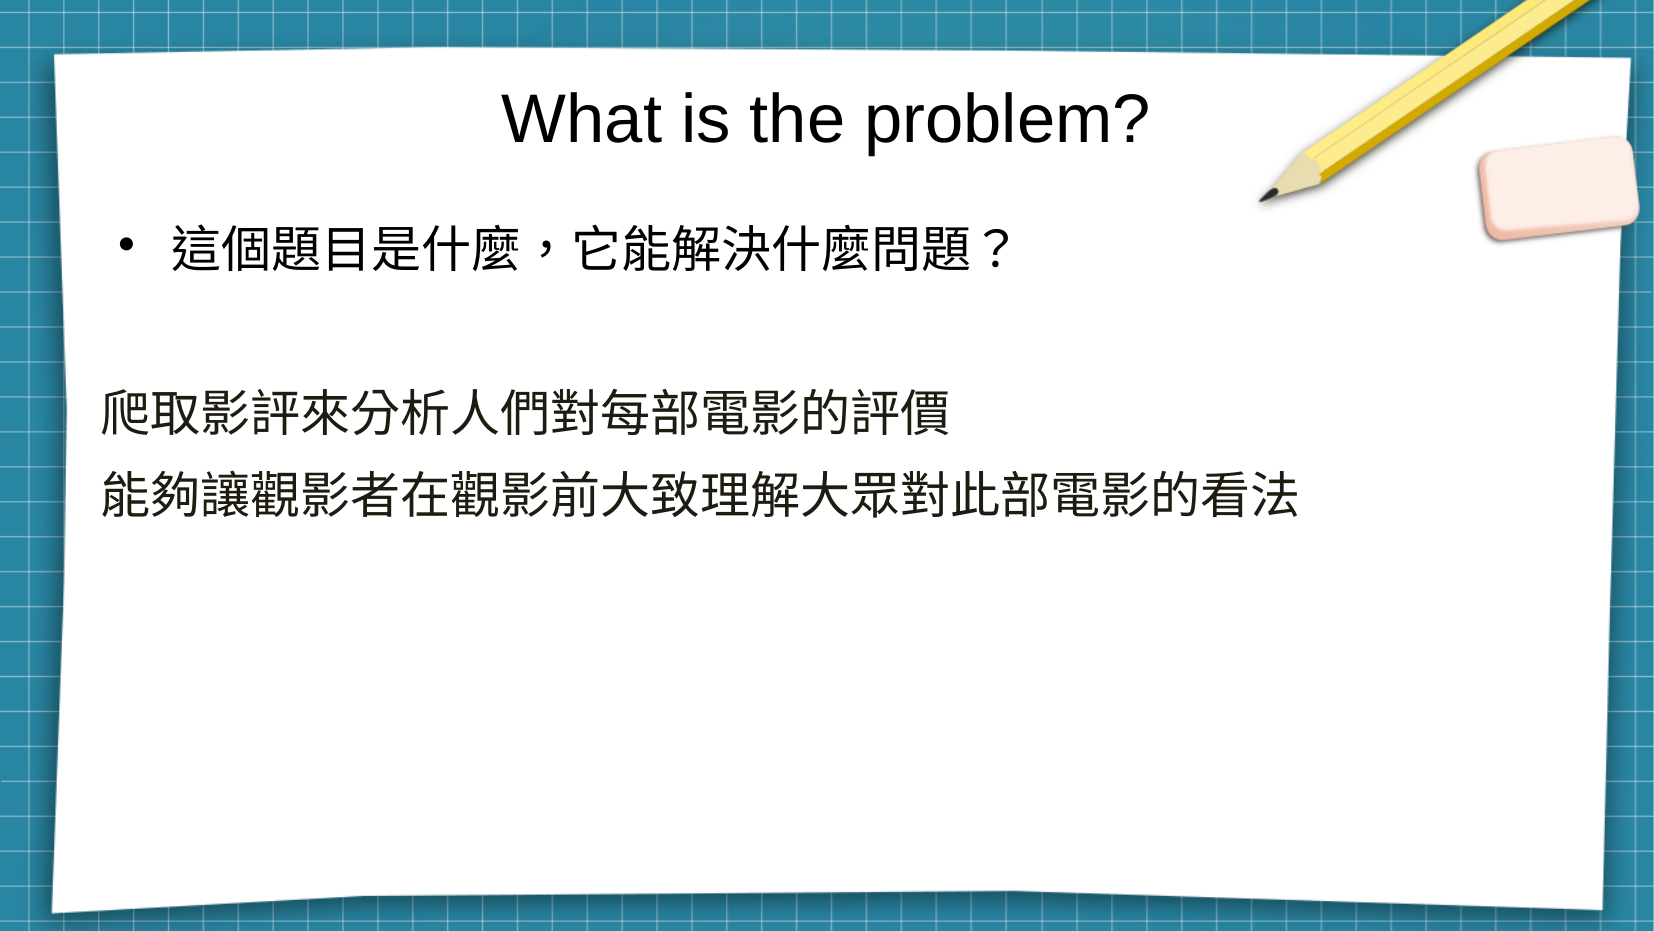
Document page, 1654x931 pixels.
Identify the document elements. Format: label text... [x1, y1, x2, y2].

text_box 這個題目是什麼，它能解決什麼問題？ 爬取影評來分析人們對每部電影的評價 能夠讓觀影者在觀影前大致理解大眾對此部電影的看法 [82, 217, 1571, 758]
text_box What is the problem? [82, 37, 1571, 193]
